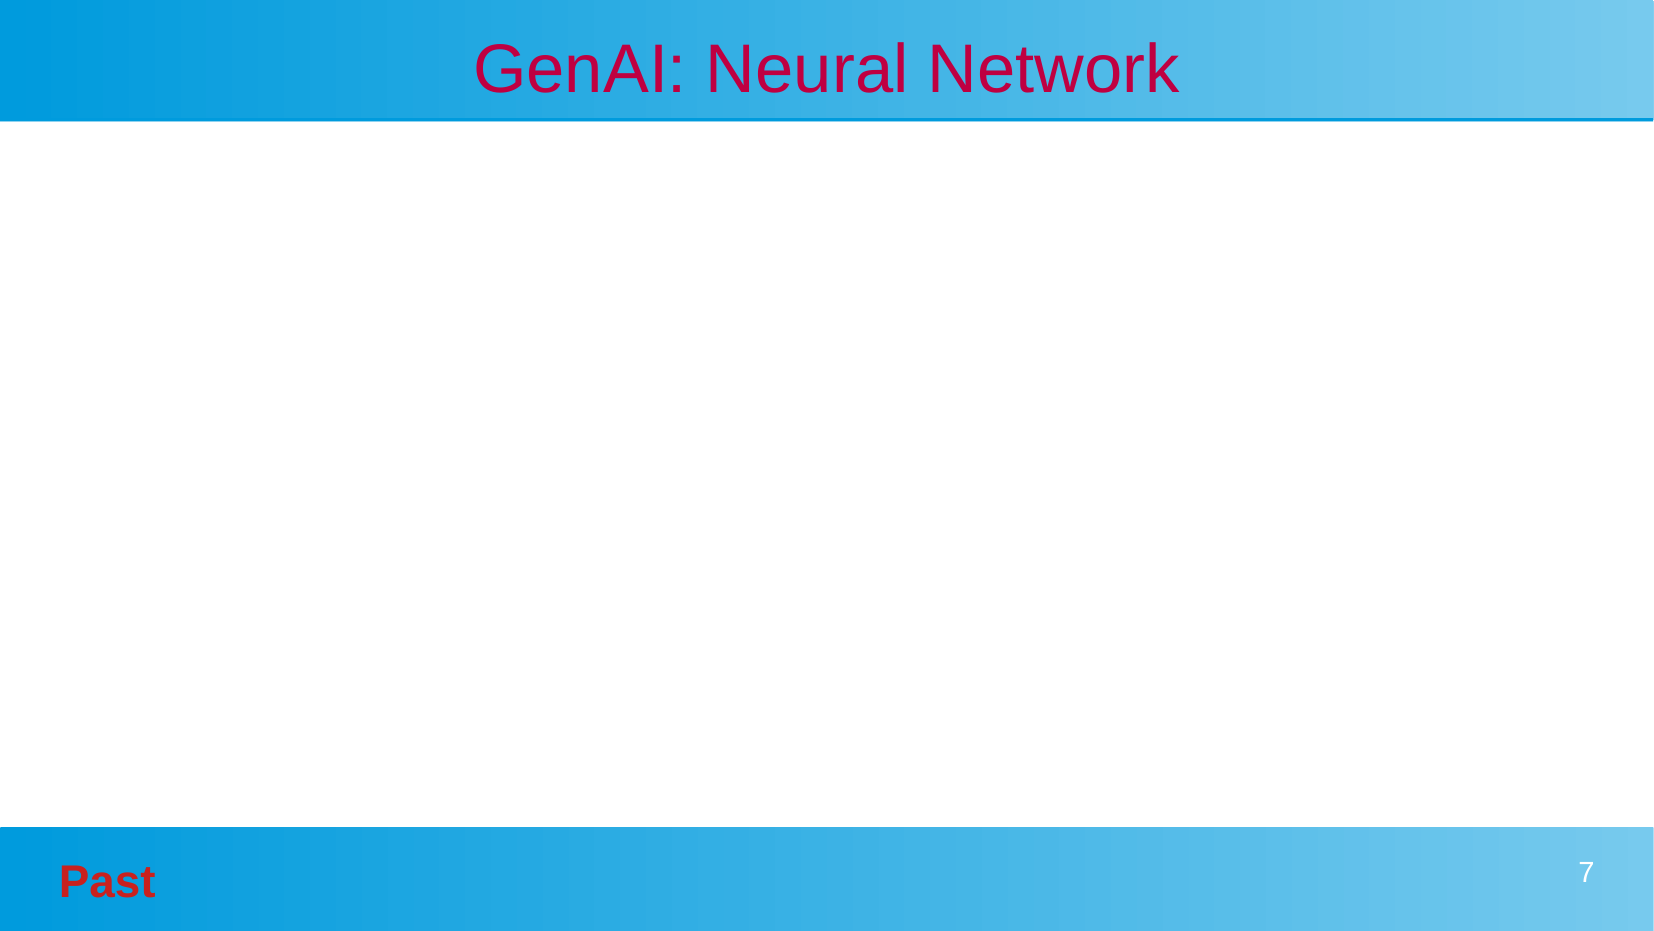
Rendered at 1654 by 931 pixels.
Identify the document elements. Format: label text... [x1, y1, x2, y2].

title GenAI: Neural Network [59, 29, 1595, 108]
